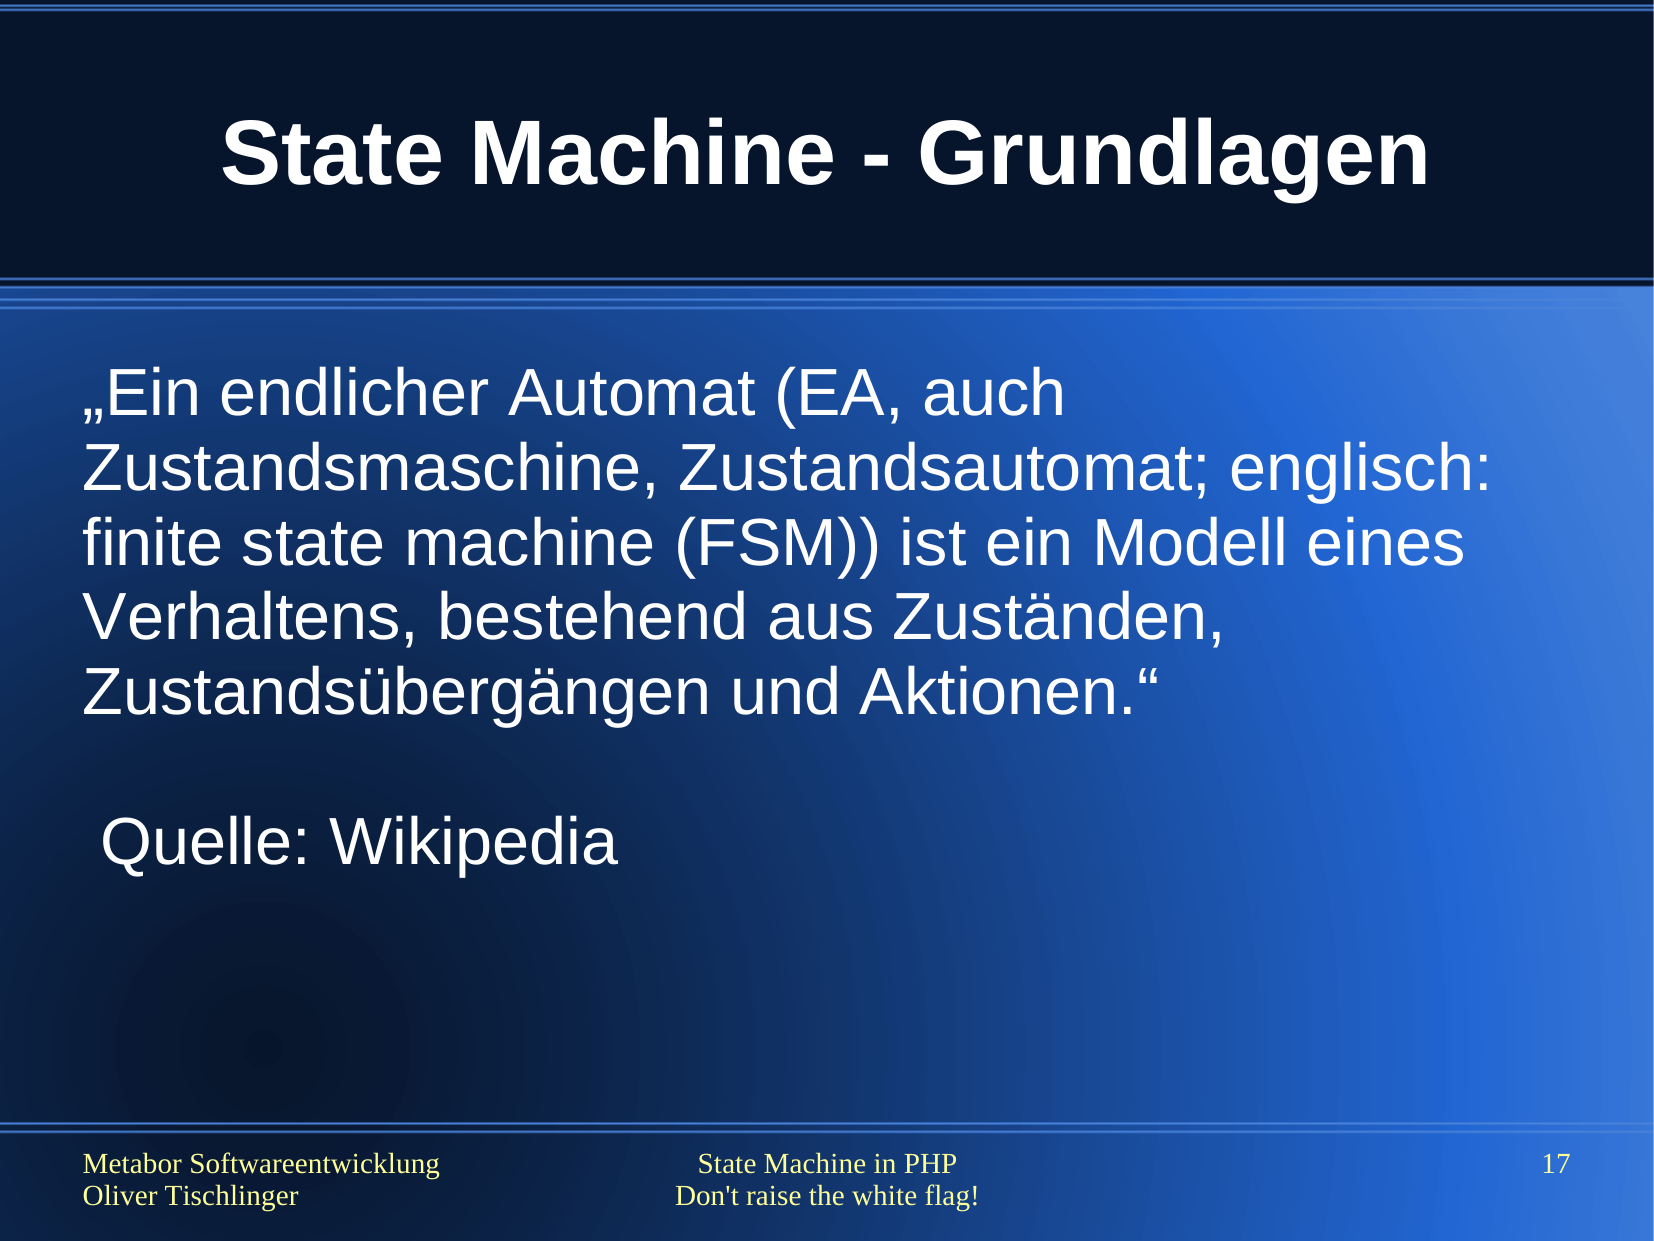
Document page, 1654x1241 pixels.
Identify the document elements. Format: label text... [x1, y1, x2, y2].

picture [0, 0, 1654, 1241]
title State Machine - Grundlagen [82, 49, 1571, 257]
list „Ein endlicher Automat (EA, auch Zustandsmaschine, Zustandsautomat; englisch: finite state machine (FSM)) ist ein Modell eines Verhaltens, bestehend aus Zuständen, Zustandsübergängen und Aktionen.“ Quelle: Wikipedia [82, 355, 1571, 1058]
